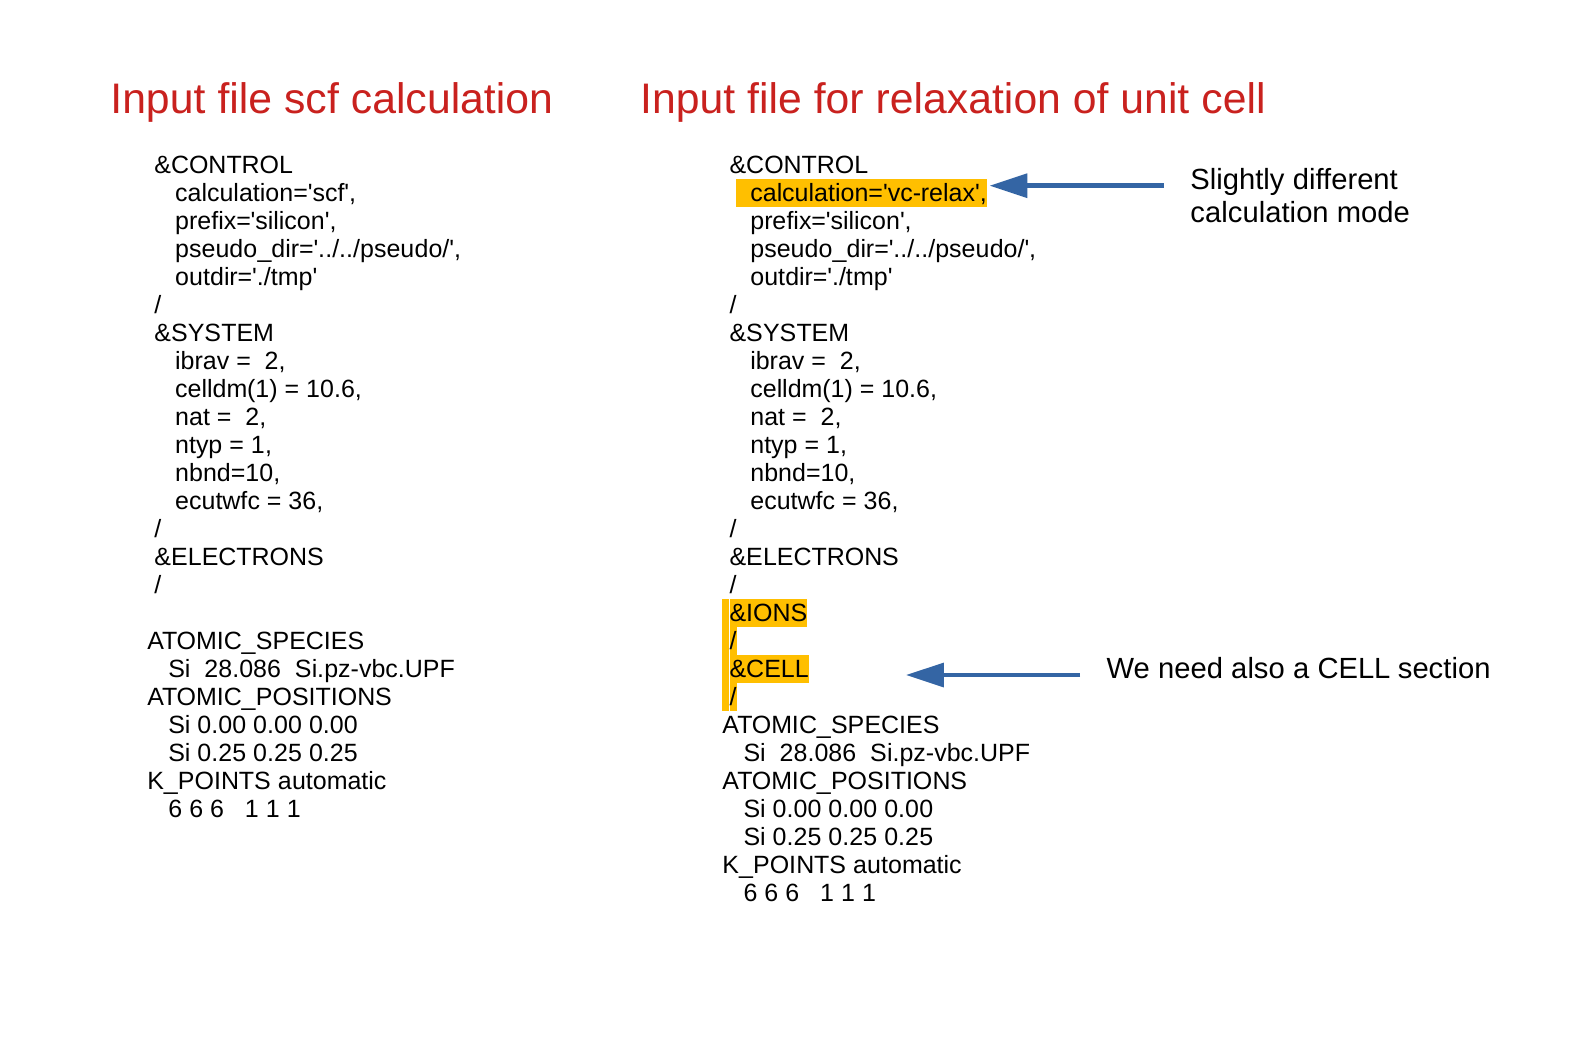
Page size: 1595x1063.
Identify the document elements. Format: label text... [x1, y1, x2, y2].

text_box Input file scf calculation [95, 67, 625, 133]
text_box We need also a CELL section [1091, 645, 1546, 775]
text_box &CONTROL calculation='scf', prefix='silicon', pseudo_dir='../../pseudo/', outdir='./tmp' / &SYSTEM ibrav = 2, celldm(1) = 10.6, nat = 2, ntyp = 1, nbnd=10, ecutwfc = 36, / &ELECTRONS / ATOMIC_SPECIES Si 28.086 Si.pz-vbc.UPF ATOMIC_POSITIONS Si 0.00 0.00 0.00 Si 0.25 0.25 0.25 K_POINTS automatic 6 6 6 1 1 1 [132, 143, 669, 971]
text_box Input file for relaxation of unit cell [625, 67, 1520, 133]
text_box &CONTROL calculation='vc-relax', prefix='silicon', pseudo_dir='../../pseudo/', outdir='./tmp' / &SYSTEM ibrav = 2, celldm(1) = 10.6, nat = 2, ntyp = 1, nbnd=10, ecutwfc = 36, / &ELECTRONS / &IONS / &CELL / ATOMIC_SPECIES Si 28.086 Si.pz-vbc.UPF ATOMIC_POSITIONS Si 0.00 0.00 0.00 Si 0.25 0.25 0.25 K_POINTS automatic 6 6 6 1 1 1 [707, 143, 1244, 1027]
text_box Slightly different calculation mode [1175, 155, 1501, 286]
